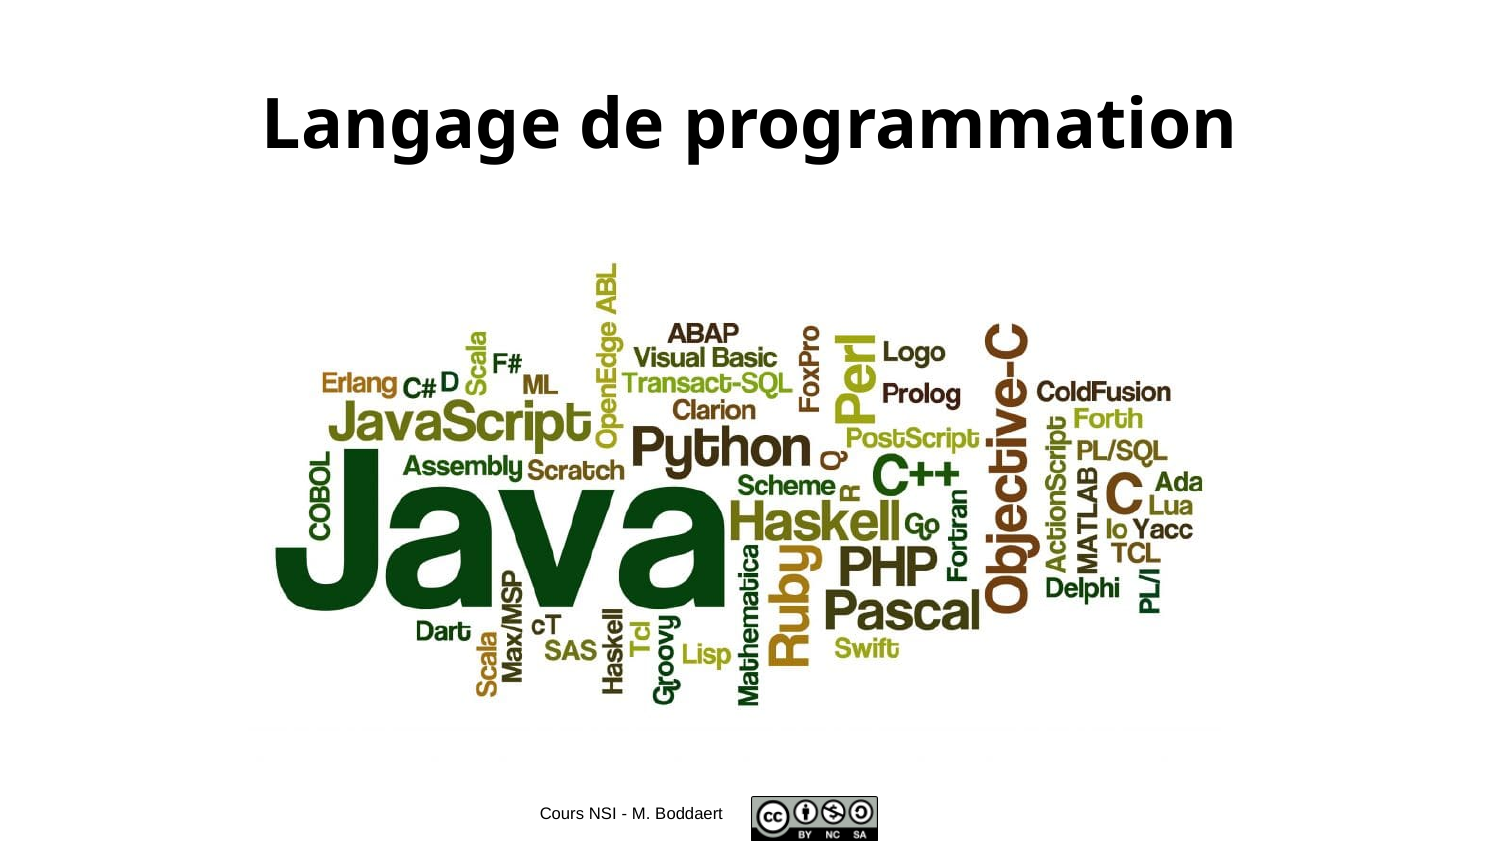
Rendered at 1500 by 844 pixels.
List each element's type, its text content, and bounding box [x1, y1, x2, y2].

picture [751, 796, 878, 841]
title Langage de programmation [51, 63, 1449, 178]
picture [248, 200, 1221, 762]
